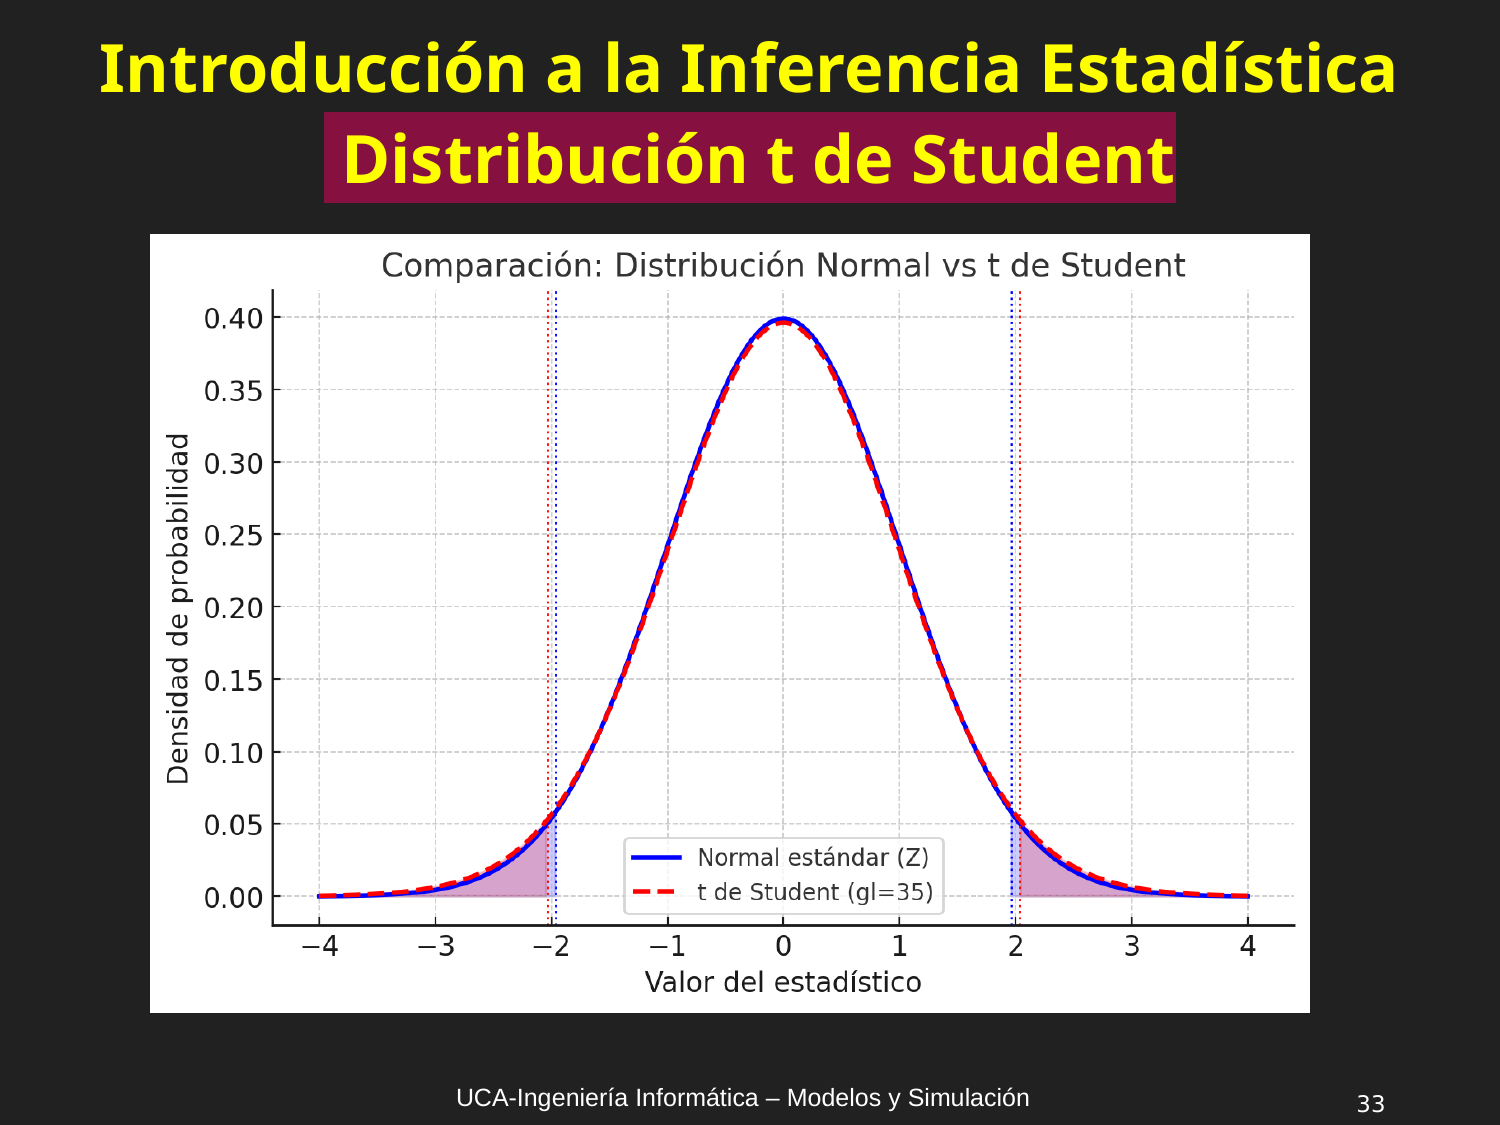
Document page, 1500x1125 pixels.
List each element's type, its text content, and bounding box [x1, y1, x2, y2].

picture [150, 234, 1310, 1013]
list [75, 224, 1426, 1043]
title Introducción a la Inferencia Estadística Distribución t de Student [75, 37, 1426, 188]
